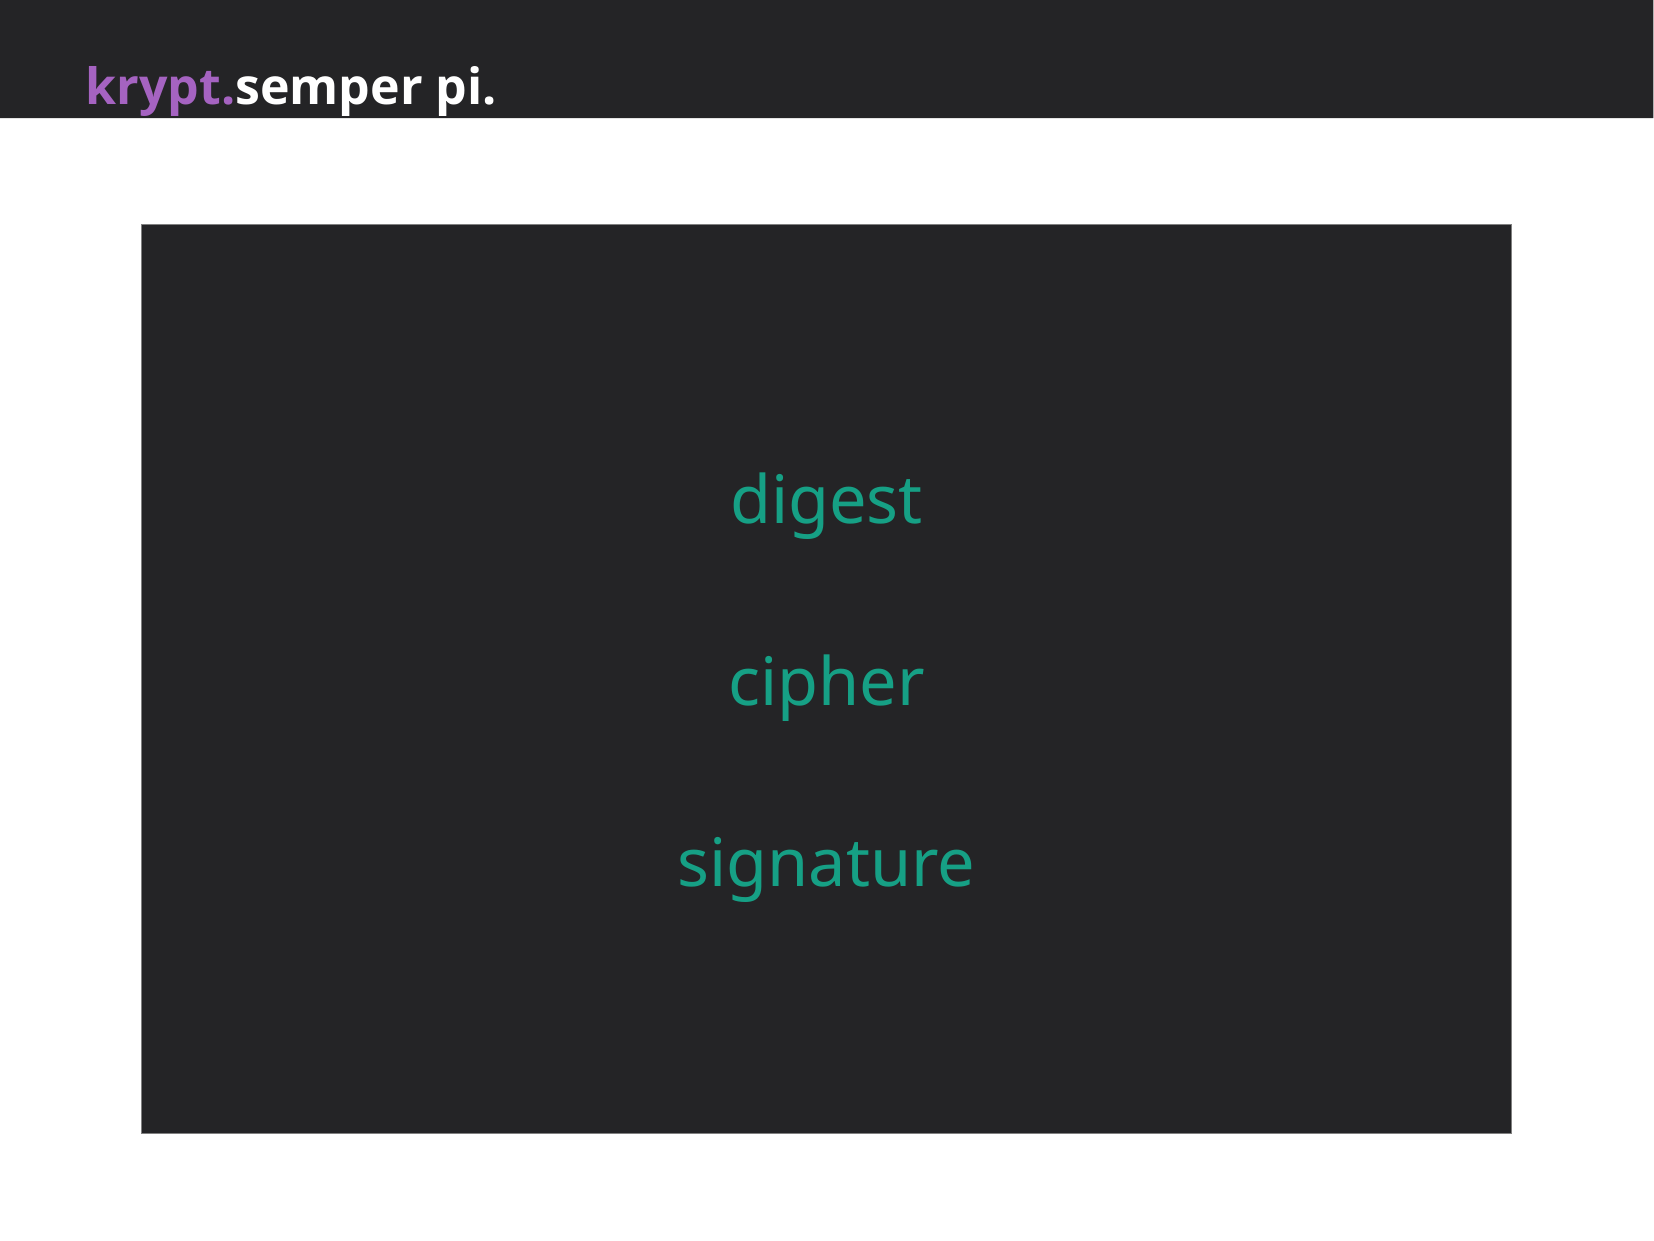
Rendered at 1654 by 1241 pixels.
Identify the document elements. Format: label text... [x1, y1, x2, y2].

text_box digest cipher signature [141, 224, 1512, 1134]
text_box [0, 0, 1654, 119]
text_box krypt.semper pi. [70, 43, 544, 119]
